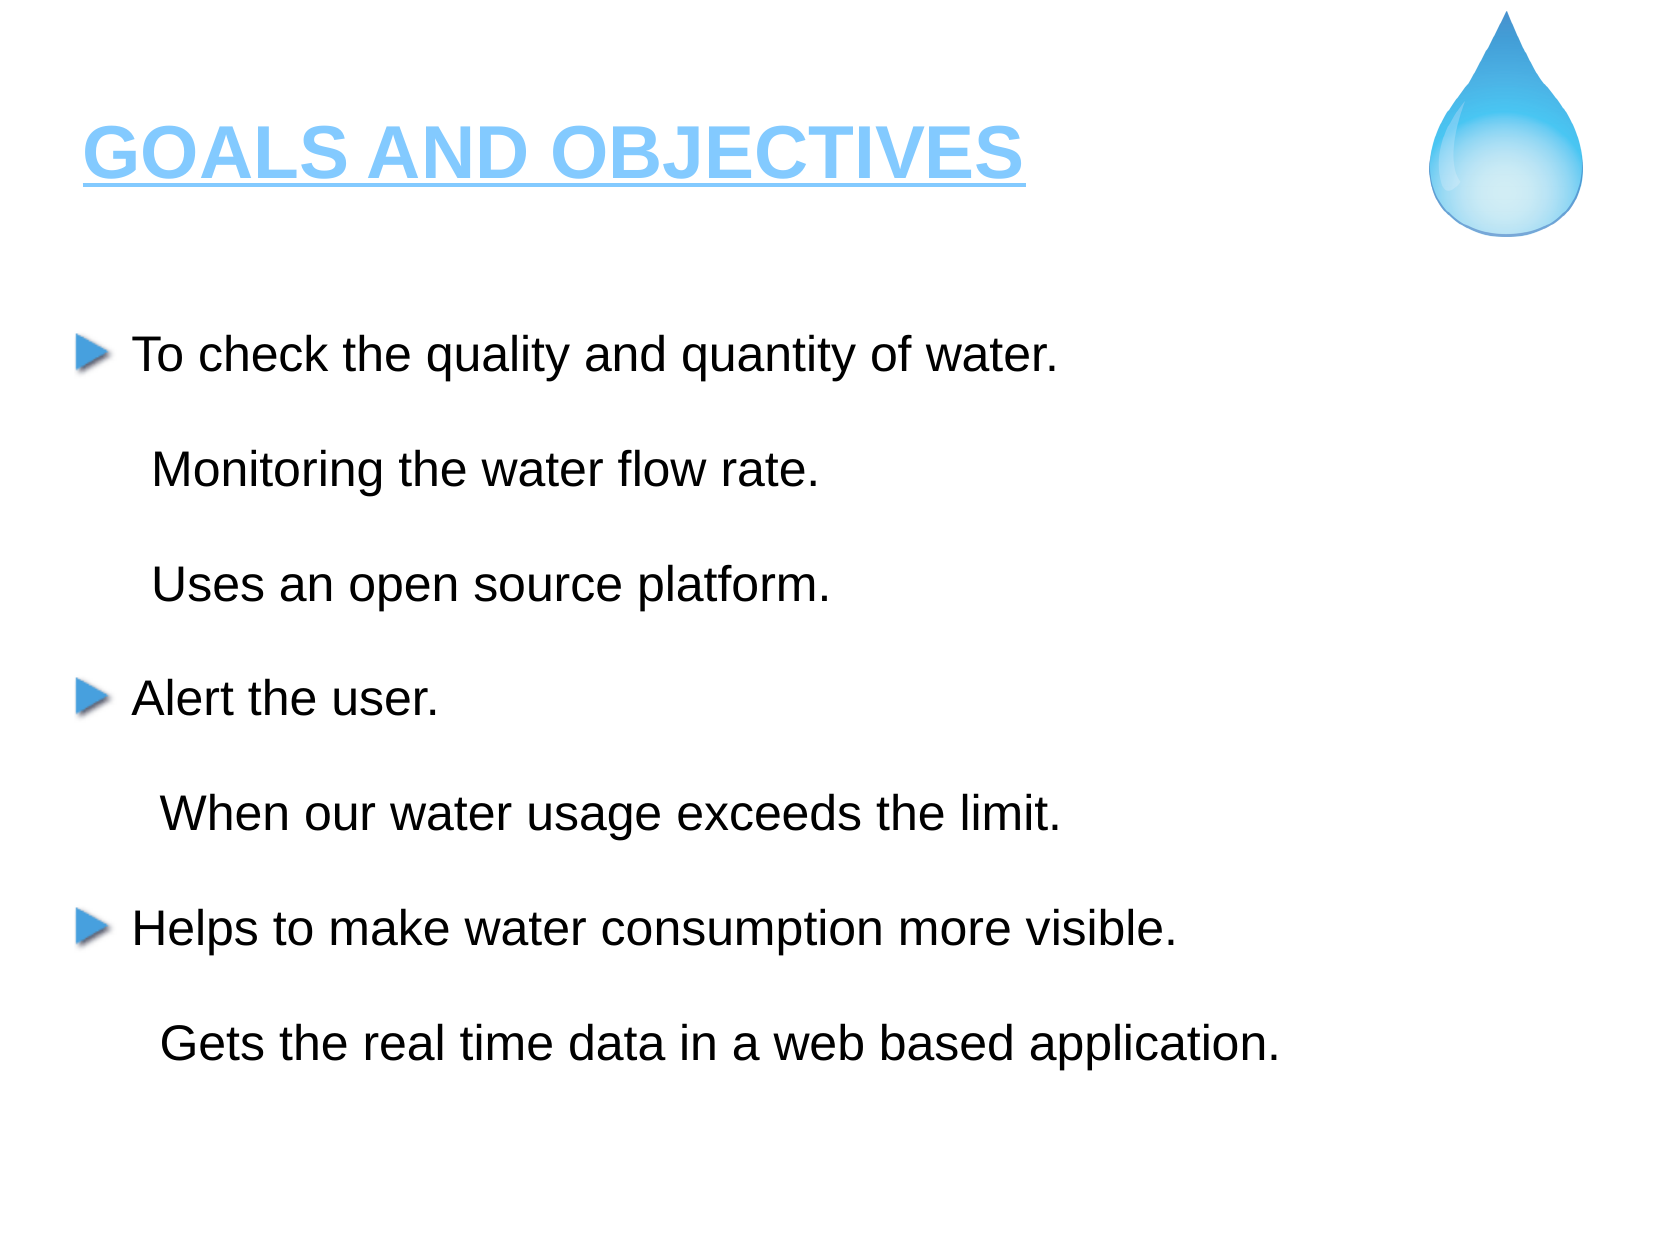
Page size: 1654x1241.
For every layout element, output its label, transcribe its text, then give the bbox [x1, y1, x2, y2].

title GOALS AND OBJECTIVES [82, 49, 1571, 257]
text_box To check the quality and quantity of water. Monitoring the water flow rate. Uses an open source platform. Alert the user. When our water usage exceeds the limit. Helps to make water consumption more visible. Gets the real time data in a web based application. [47, 318, 1548, 1241]
picture [1429, 11, 1583, 237]
